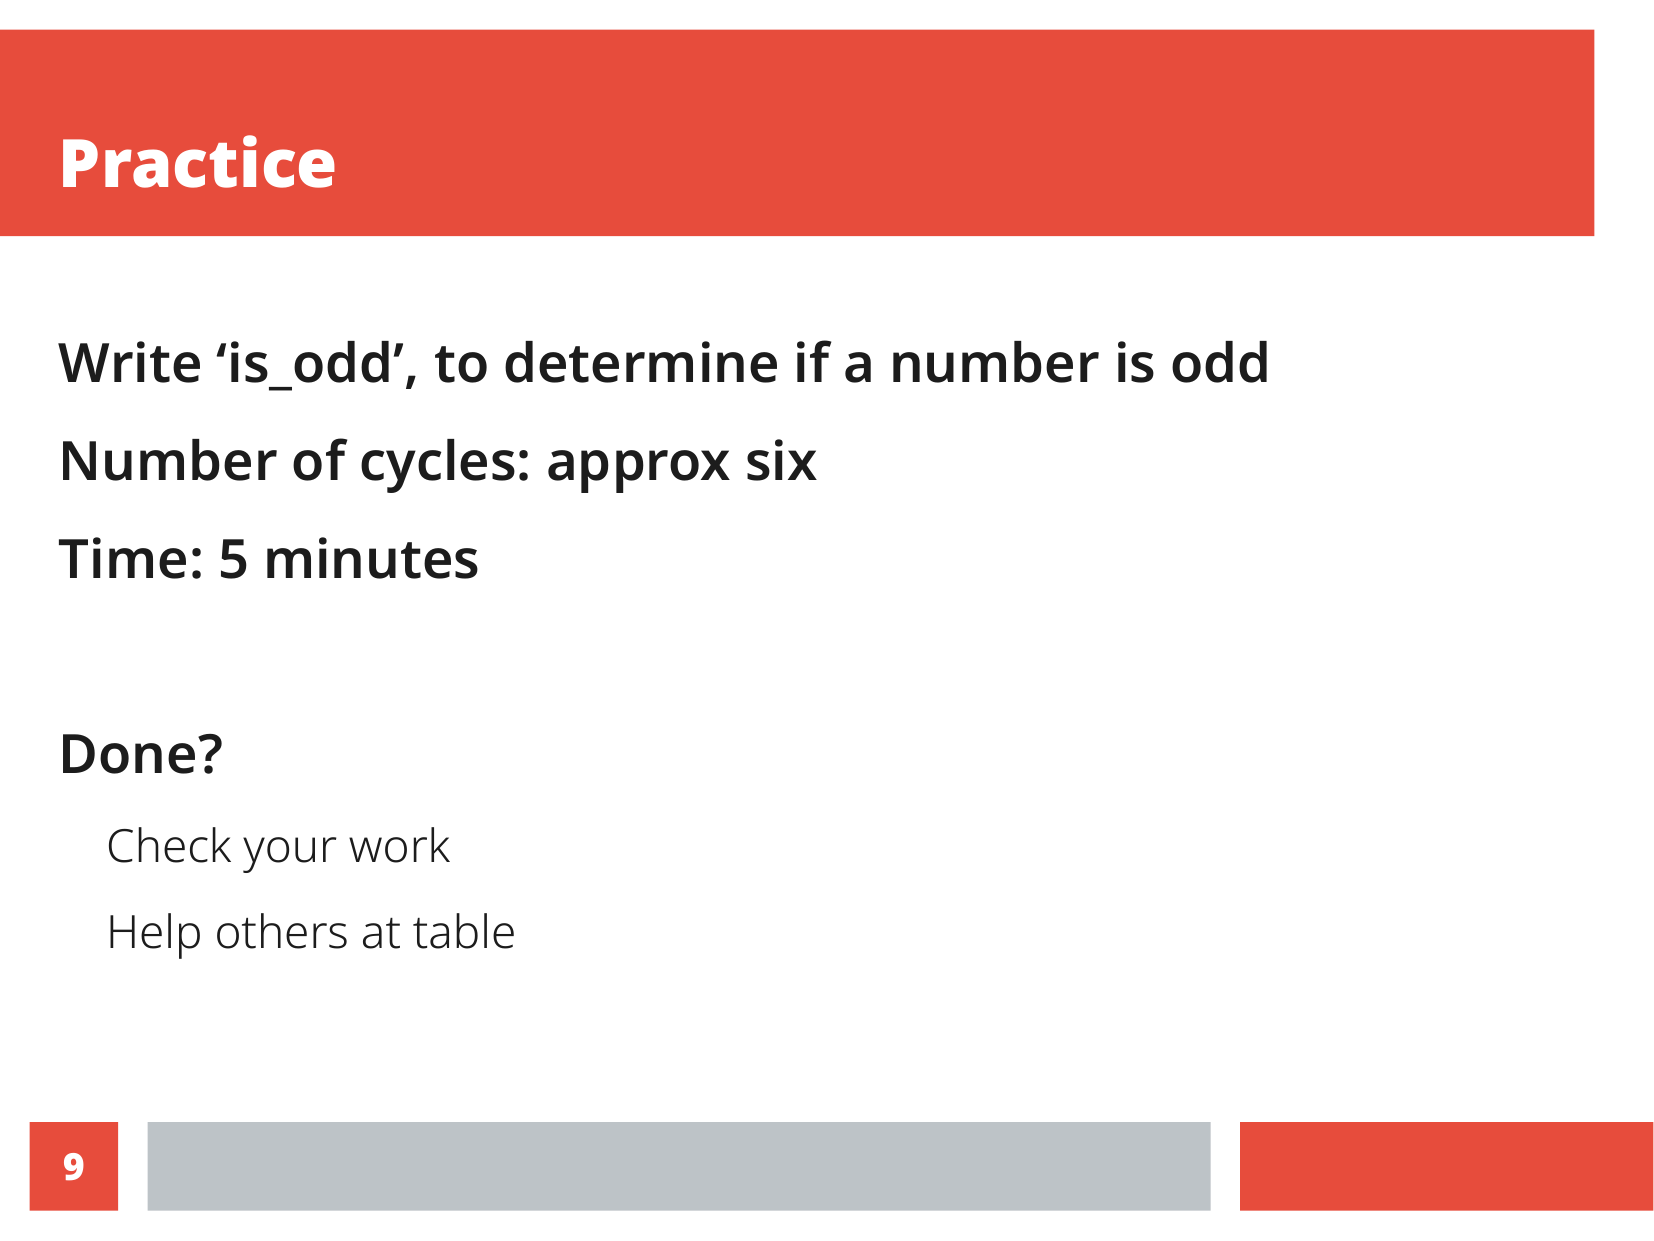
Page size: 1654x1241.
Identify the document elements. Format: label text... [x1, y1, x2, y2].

list Write ‘is_odd’, to determine if a number is odd Number of cycles: approx six Time: 5 minutes Done? Check your work Help others at table [59, 324, 1565, 1093]
title Practice [59, 59, 1595, 207]
